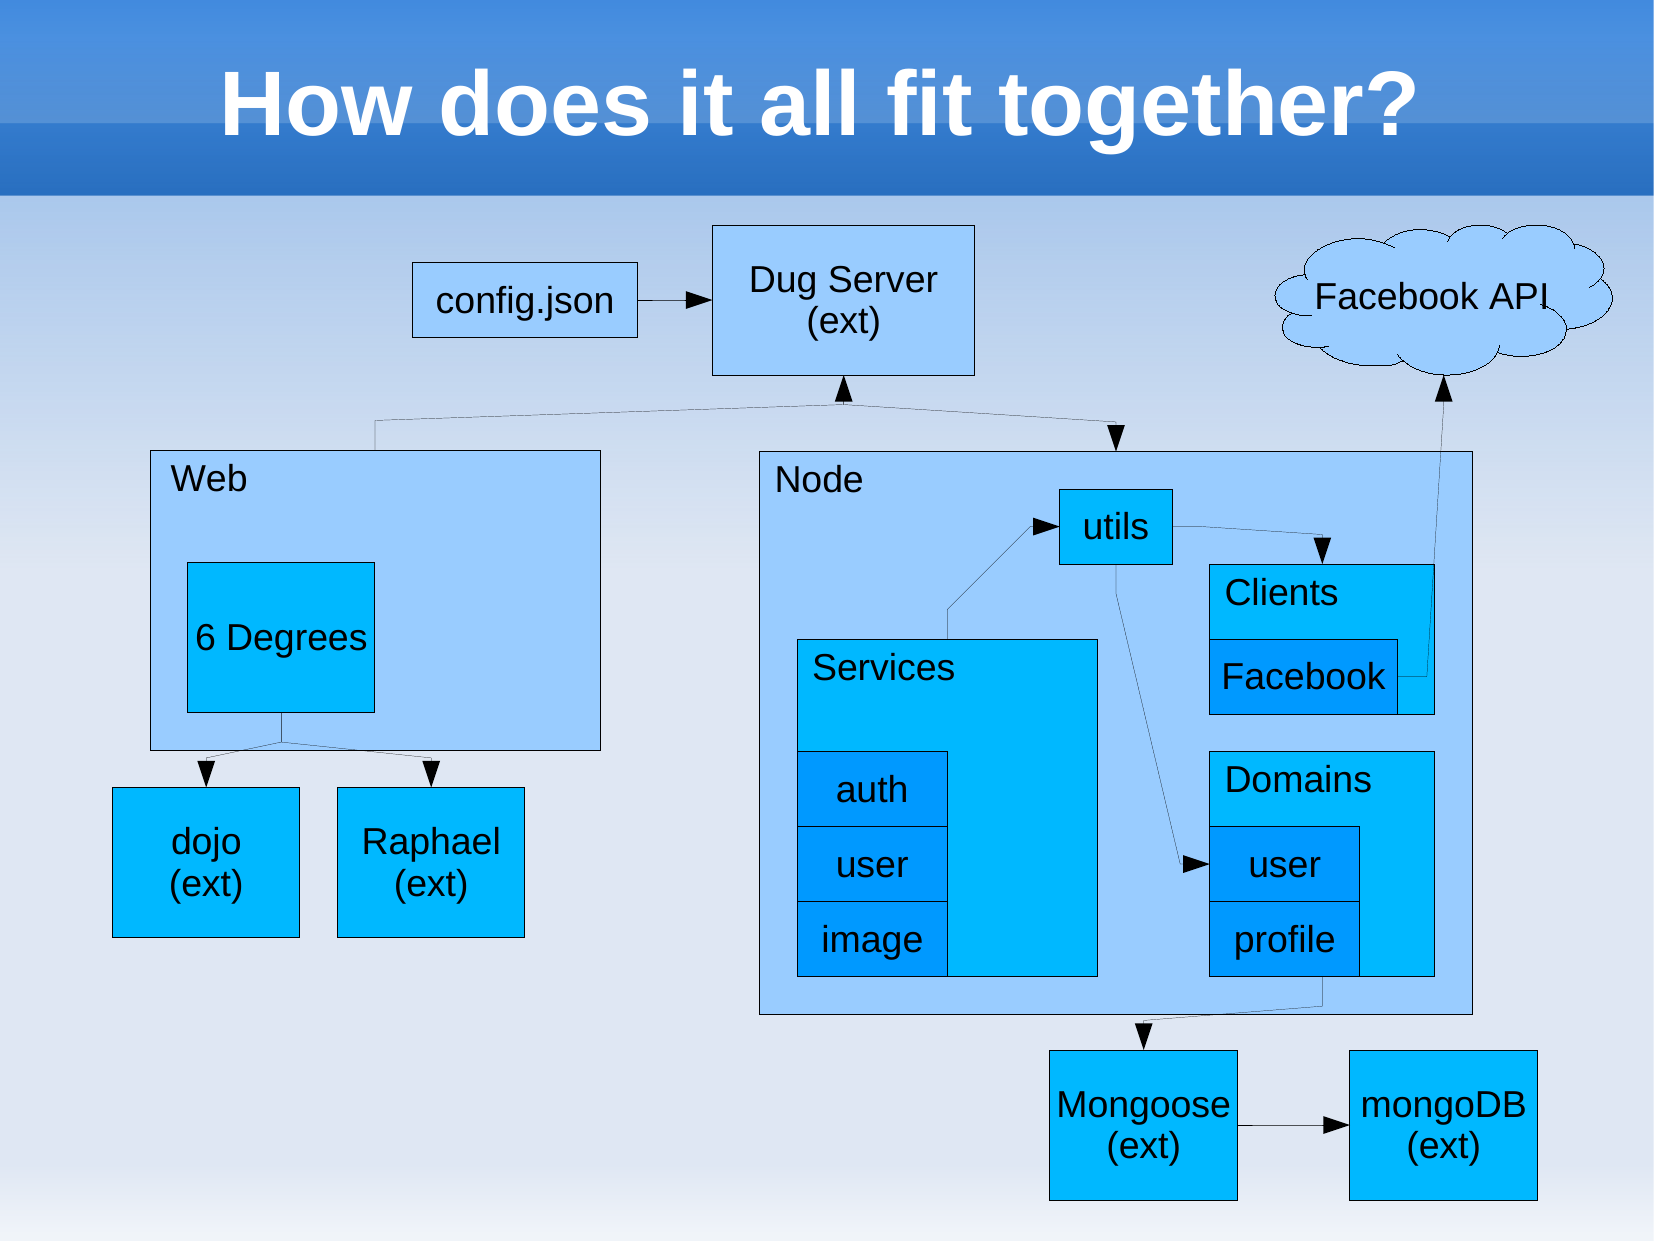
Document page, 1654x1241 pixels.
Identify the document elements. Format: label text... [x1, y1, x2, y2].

text_box mongoDB (ext) [1349, 1050, 1538, 1201]
title How does it all fit together? [76, 0, 1565, 208]
text_box config.json [412, 262, 638, 338]
subtitle [86, 300, 1198, 1104]
text_box [150, 450, 601, 751]
picture [0, 0, 1654, 1241]
text_box Clients [1209, 564, 1354, 621]
text_box Dug Server (ext) [712, 225, 975, 376]
text_box profile [1209, 901, 1360, 977]
text_box Raphael (ext) [337, 787, 525, 938]
text_box Node [759, 451, 879, 509]
text_box Web [155, 450, 263, 507]
subtitle [844, 300, 1443, 451]
text_box Mongoose (ext) [1049, 1050, 1238, 1201]
text_box Facebook [1209, 639, 1398, 715]
text_box Services [797, 639, 971, 696]
text_box dojo (ext) [112, 787, 300, 938]
text_box user [1209, 826, 1360, 901]
text_box [759, 451, 1473, 1015]
text_box utils [1059, 489, 1173, 565]
text_box Domains [1209, 751, 1387, 809]
text_box auth [797, 751, 948, 826]
text_box image [797, 901, 948, 977]
text_box 6 Degrees [187, 562, 375, 713]
subtitle [1144, 329, 1576, 1104]
text_box [245, 743, 355, 751]
text_box Facebook API [1274, 225, 1613, 376]
text_box user [797, 826, 948, 901]
